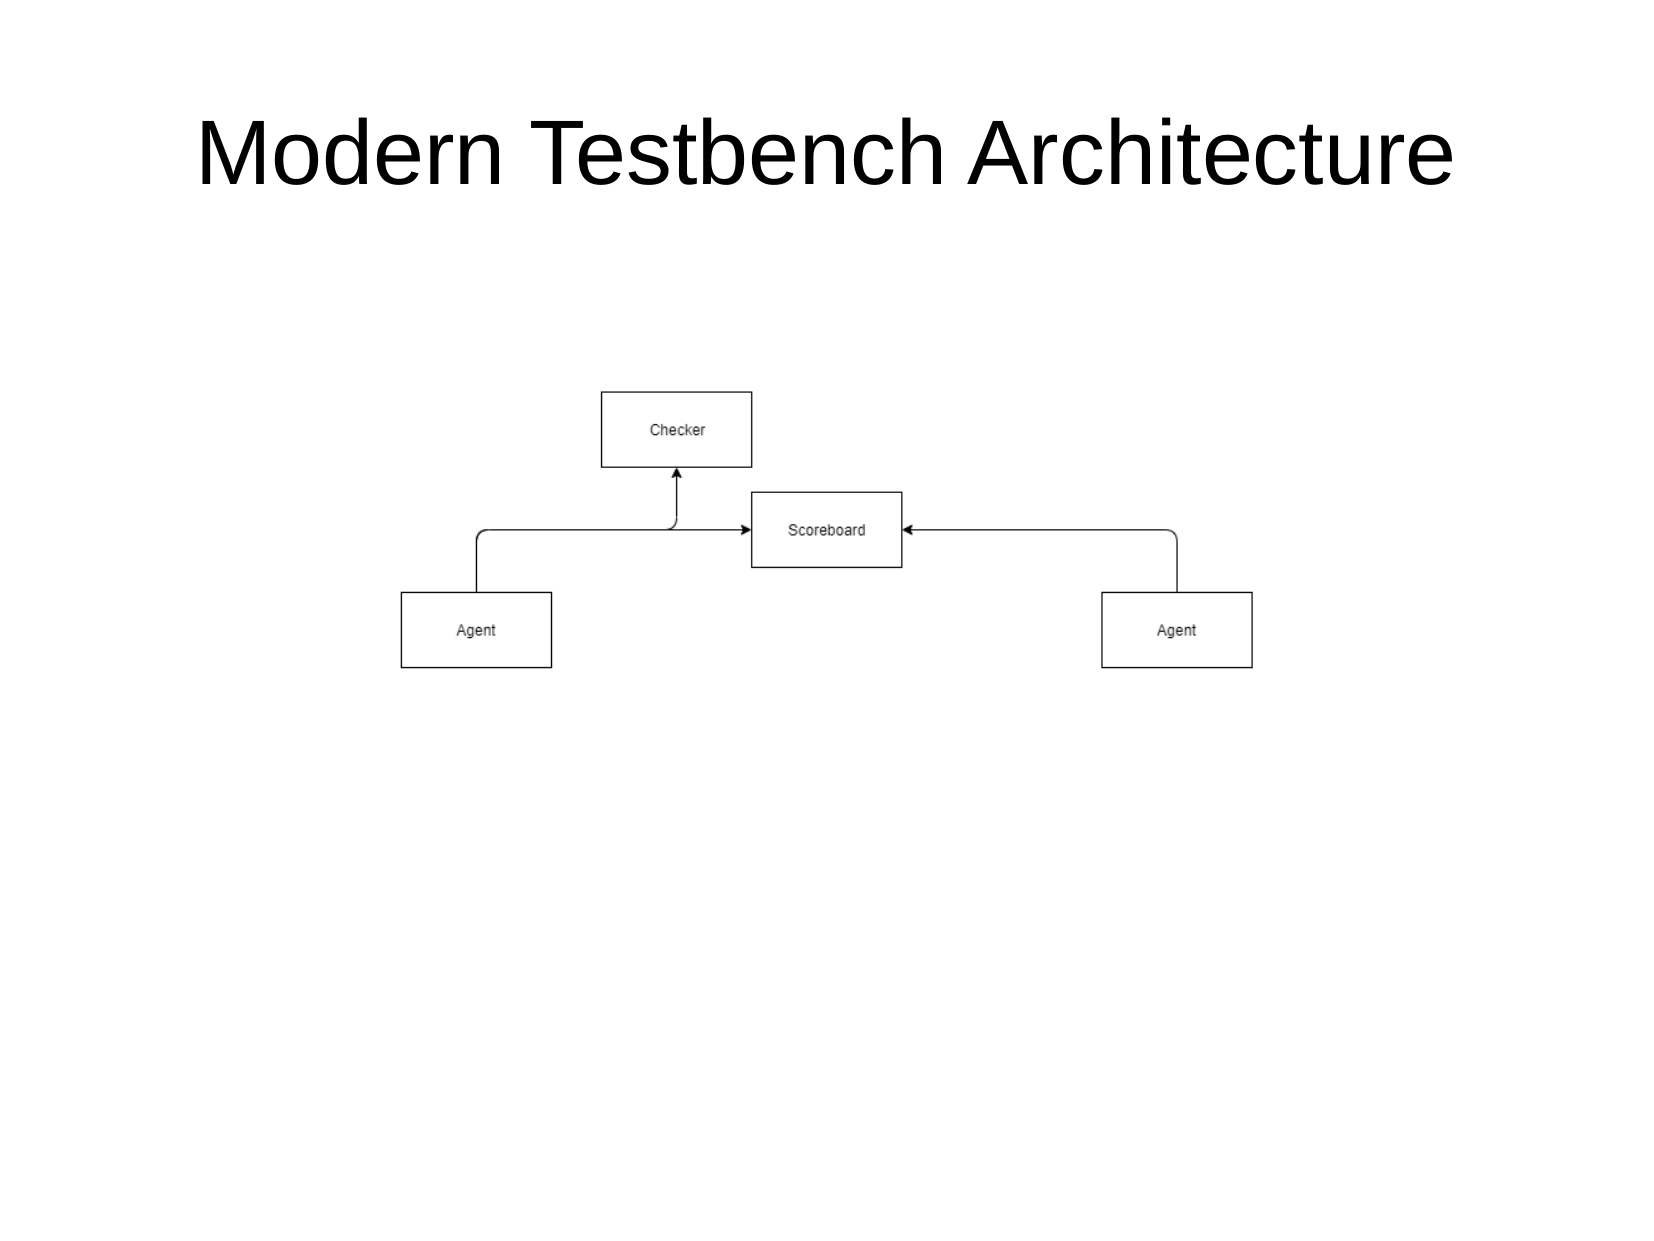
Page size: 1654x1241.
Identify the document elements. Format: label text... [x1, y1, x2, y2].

picture [227, 354, 1428, 756]
title Modern Testbench Architecture [82, 49, 1571, 257]
